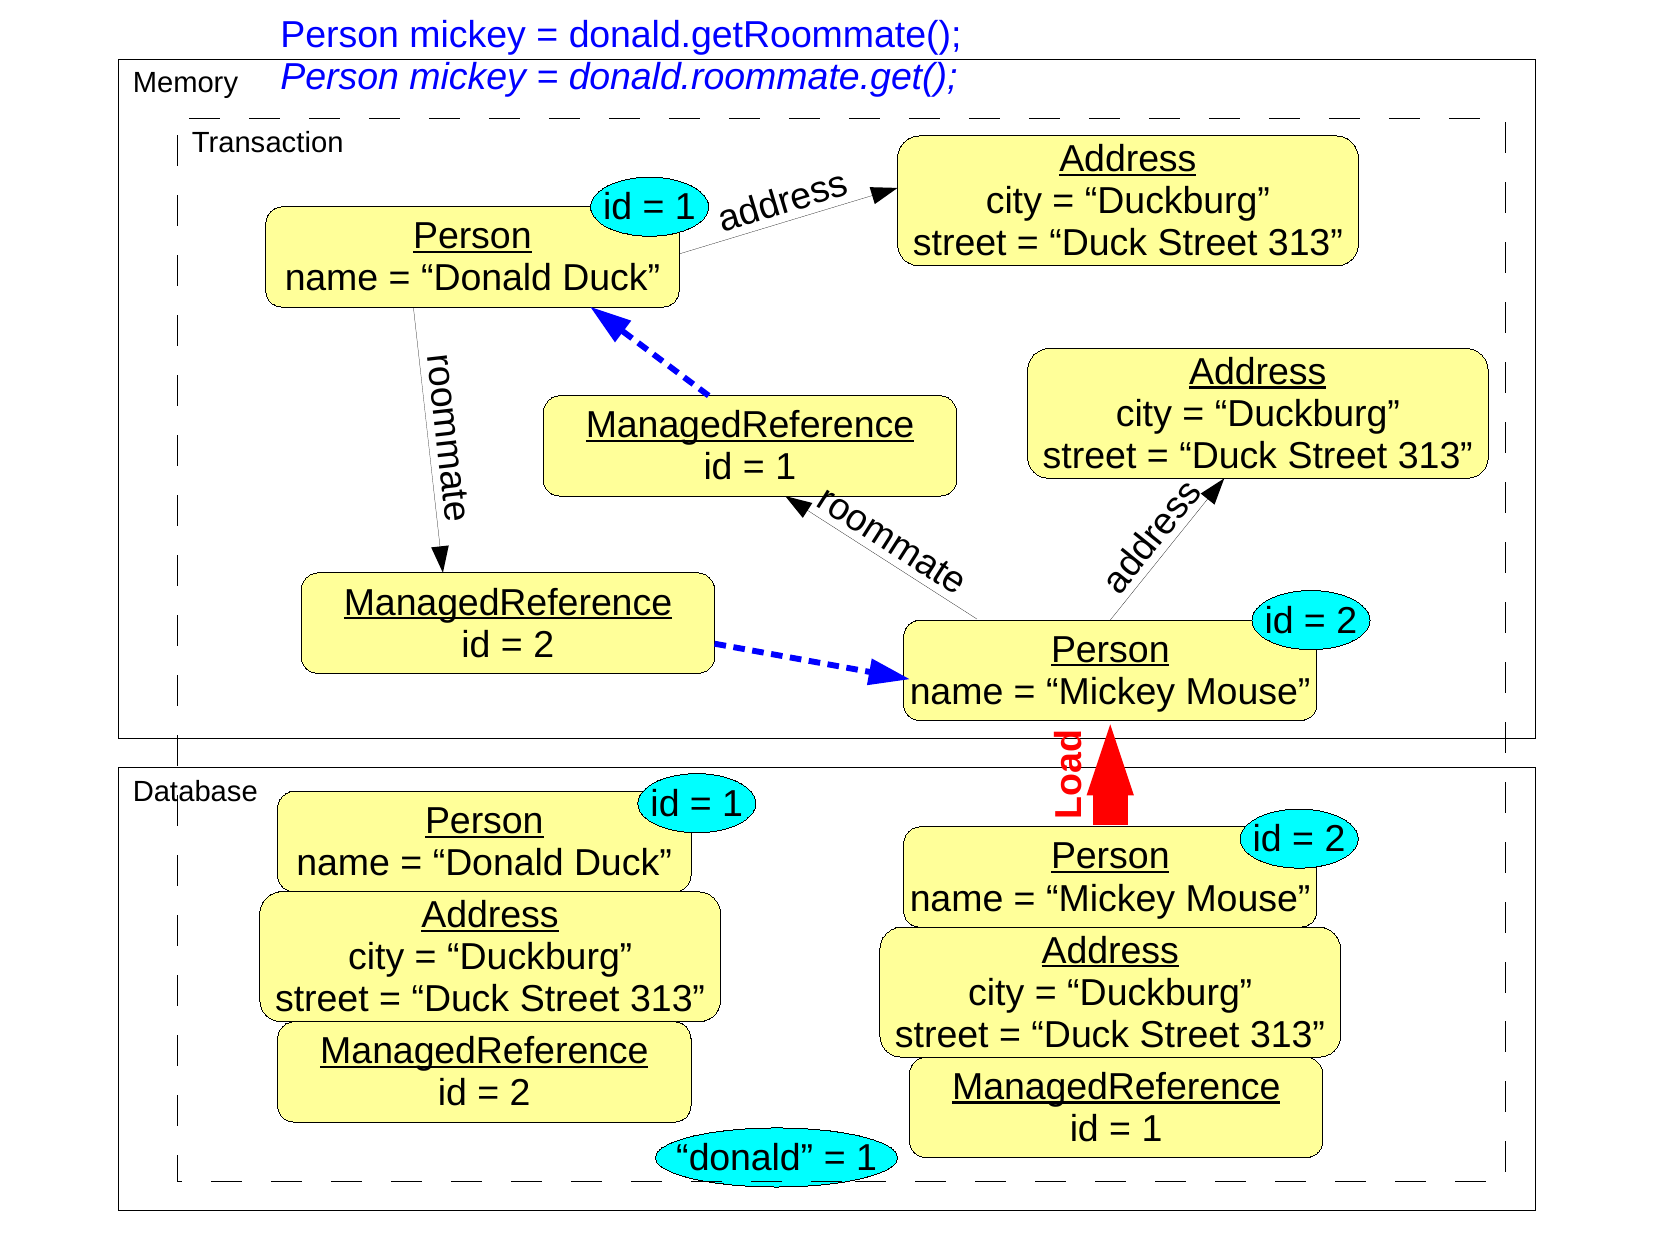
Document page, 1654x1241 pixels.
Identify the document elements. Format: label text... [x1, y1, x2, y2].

text_box ManagedReference id = 2 [301, 572, 715, 674]
text_box Person name = “Mickey Mouse” [903, 620, 1317, 721]
text_box “donald” = 1 [709, 1182, 845, 1188]
text_box Memory [118, 59, 1536, 739]
text_box Person name = “Donald Duck” [265, 206, 680, 308]
text_box Address city = “Duckburg” street = “Duck Street 313” [1027, 348, 1489, 479]
text_box Transaction [177, 118, 1506, 1182]
text_box Database [118, 767, 1536, 1211]
text_box id = 2 [1251, 590, 1371, 650]
text_box Person mickey = donald.getRoommate(); Person mickey = donald.roommate.get(); [265, 6, 1654, 105]
text_box id = 1 [590, 177, 709, 237]
text_box ManagedReference id = 1 [543, 395, 957, 497]
text_box Address city = “Duckburg” street = “Duck Street 313” [897, 135, 1359, 266]
